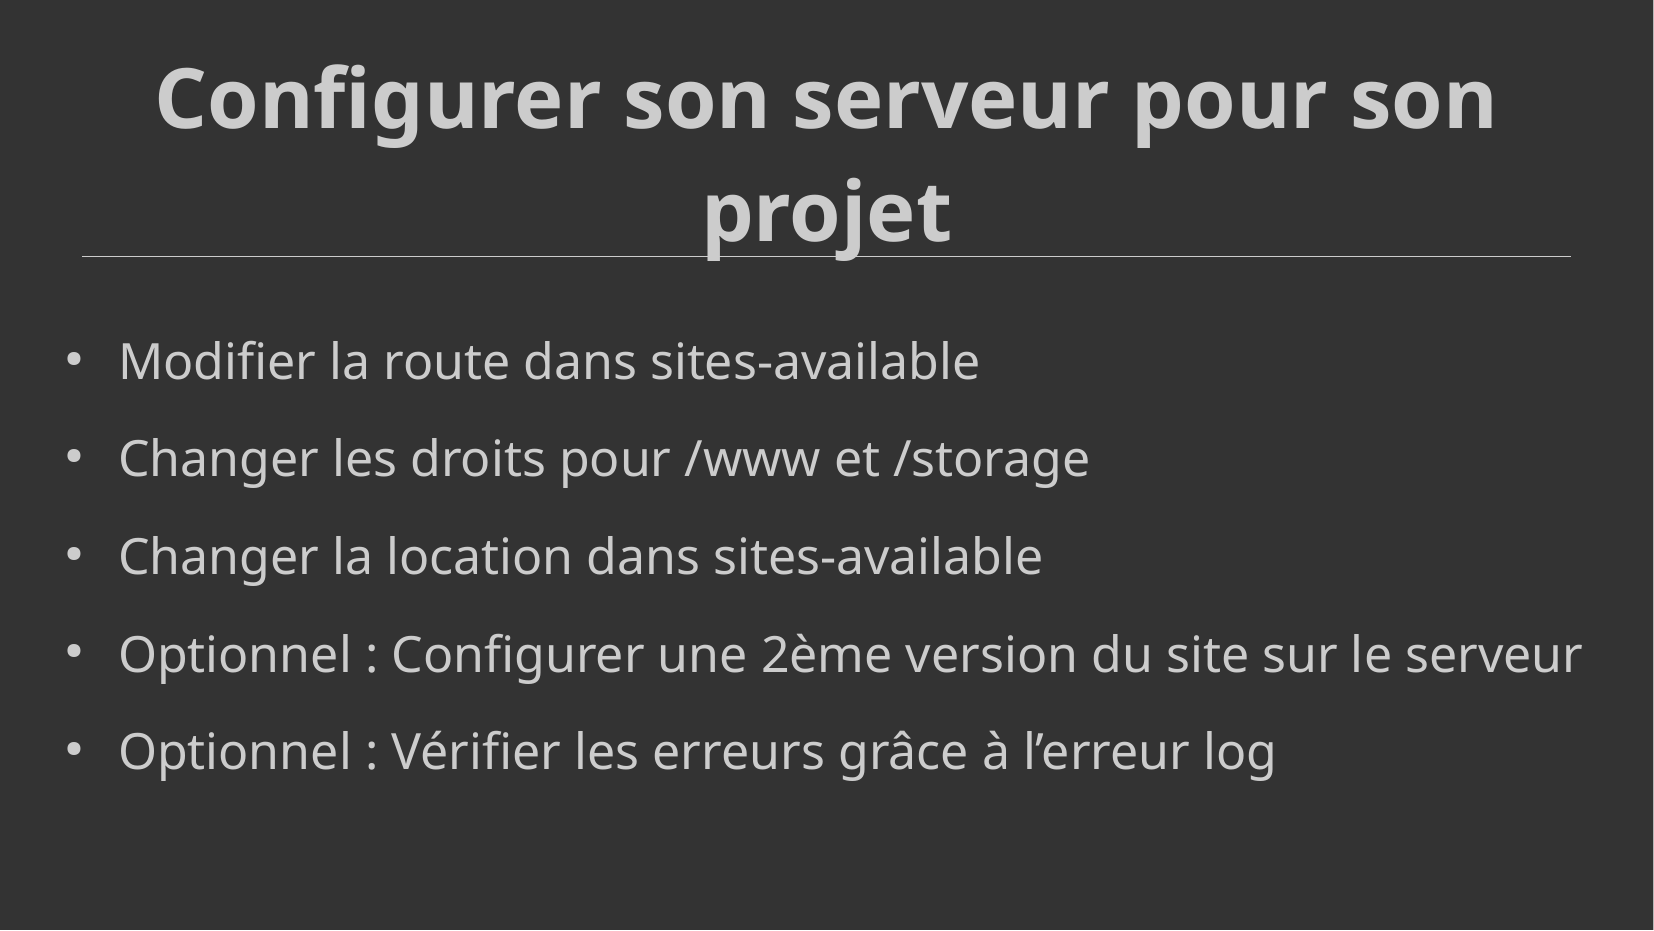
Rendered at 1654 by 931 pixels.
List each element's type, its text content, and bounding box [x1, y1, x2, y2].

list Modifier la route dans sites-available Changer les droits pour /www et /storage Changer la location dans sites-available Optionnel : Configurer une 2ème version du site sur le serveur Optionnel : Vérifier les erreurs grâce à l’erreur log [47, 325, 1595, 804]
title Configurer son serveur pour son projet [82, 49, 1571, 257]
